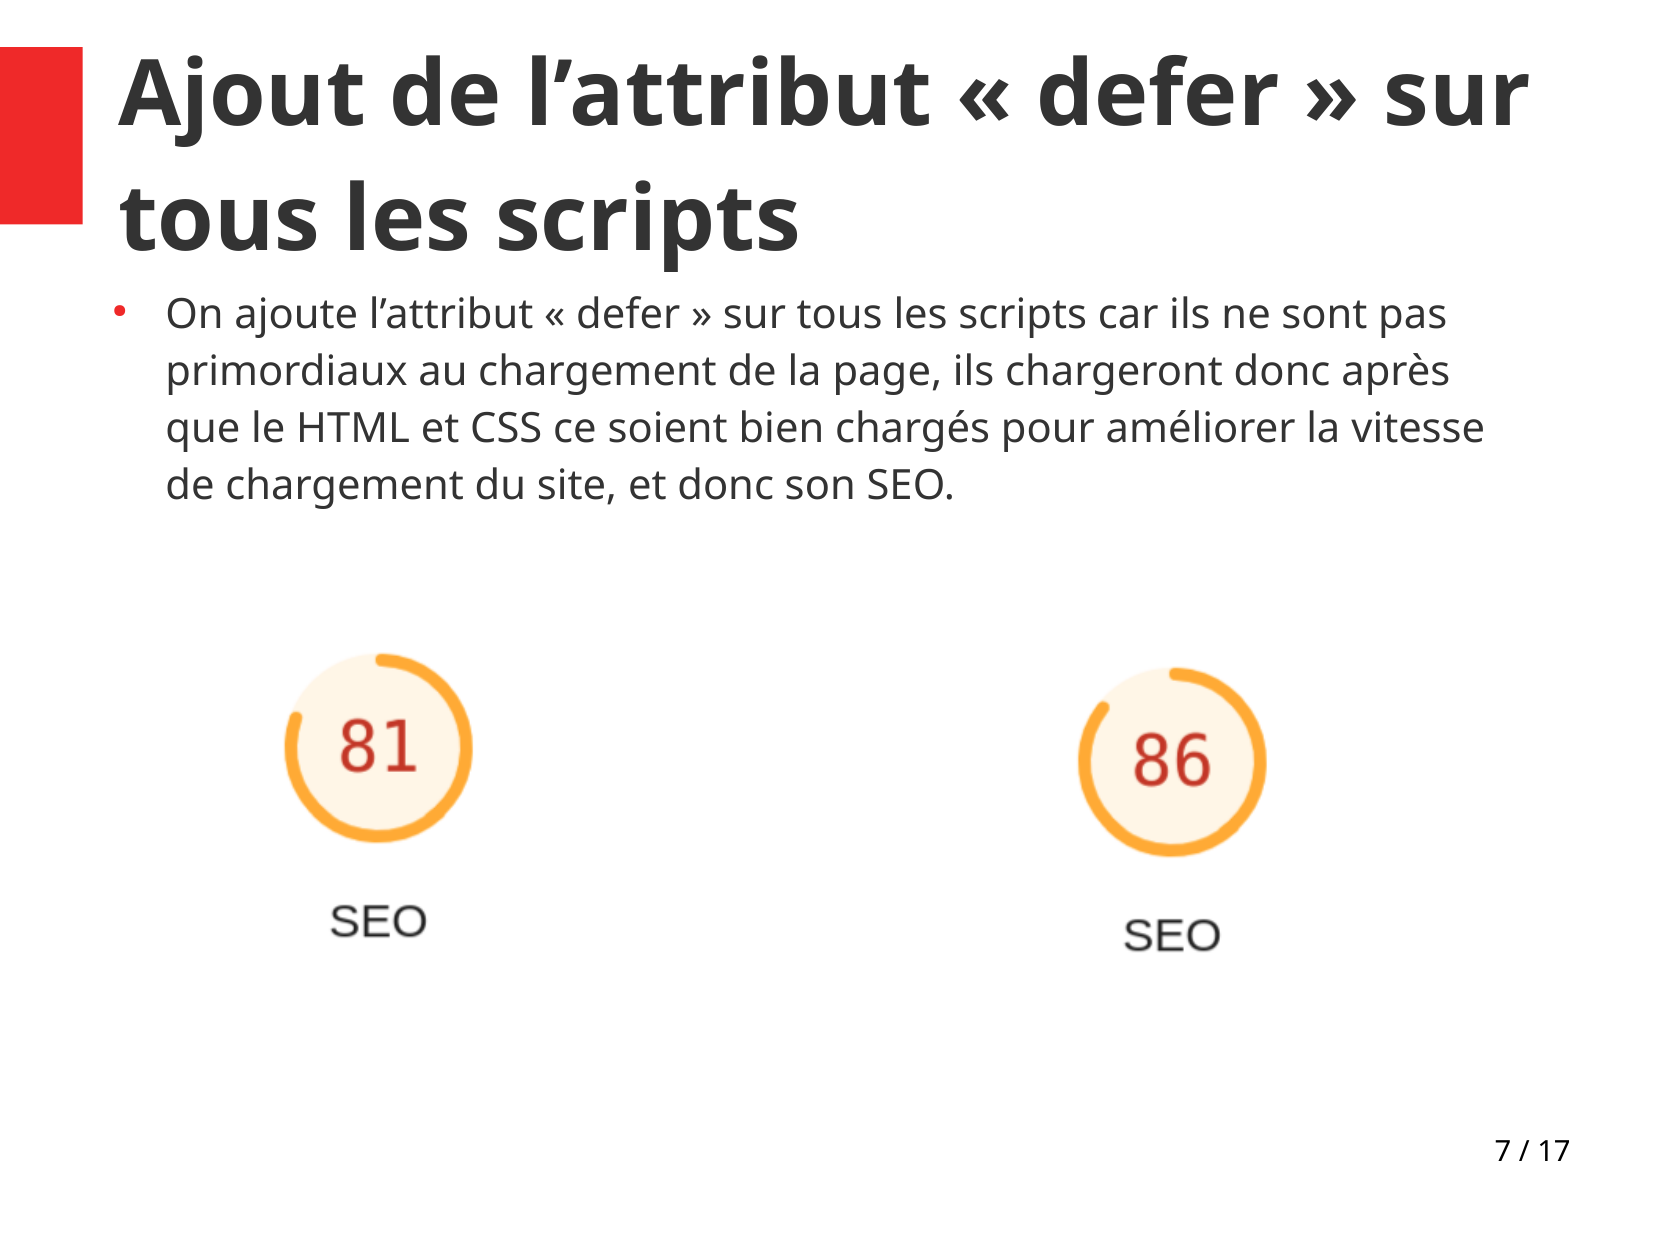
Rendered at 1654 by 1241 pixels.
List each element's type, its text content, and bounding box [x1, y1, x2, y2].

title Ajout de l’attribut « defer » sur tous les scripts [118, 27, 1571, 278]
picture [1041, 637, 1300, 979]
list On ajoute l’attribut « defer » sur tous les scripts car ils ne sont pas primordiaux au chargement de la page, ils chargeront donc après que le HTML et CSS ce soient bien chargés pour améliorer la vitesse de chargement du site, et donc son SEO. [94, 283, 1512, 1003]
picture [224, 623, 553, 957]
